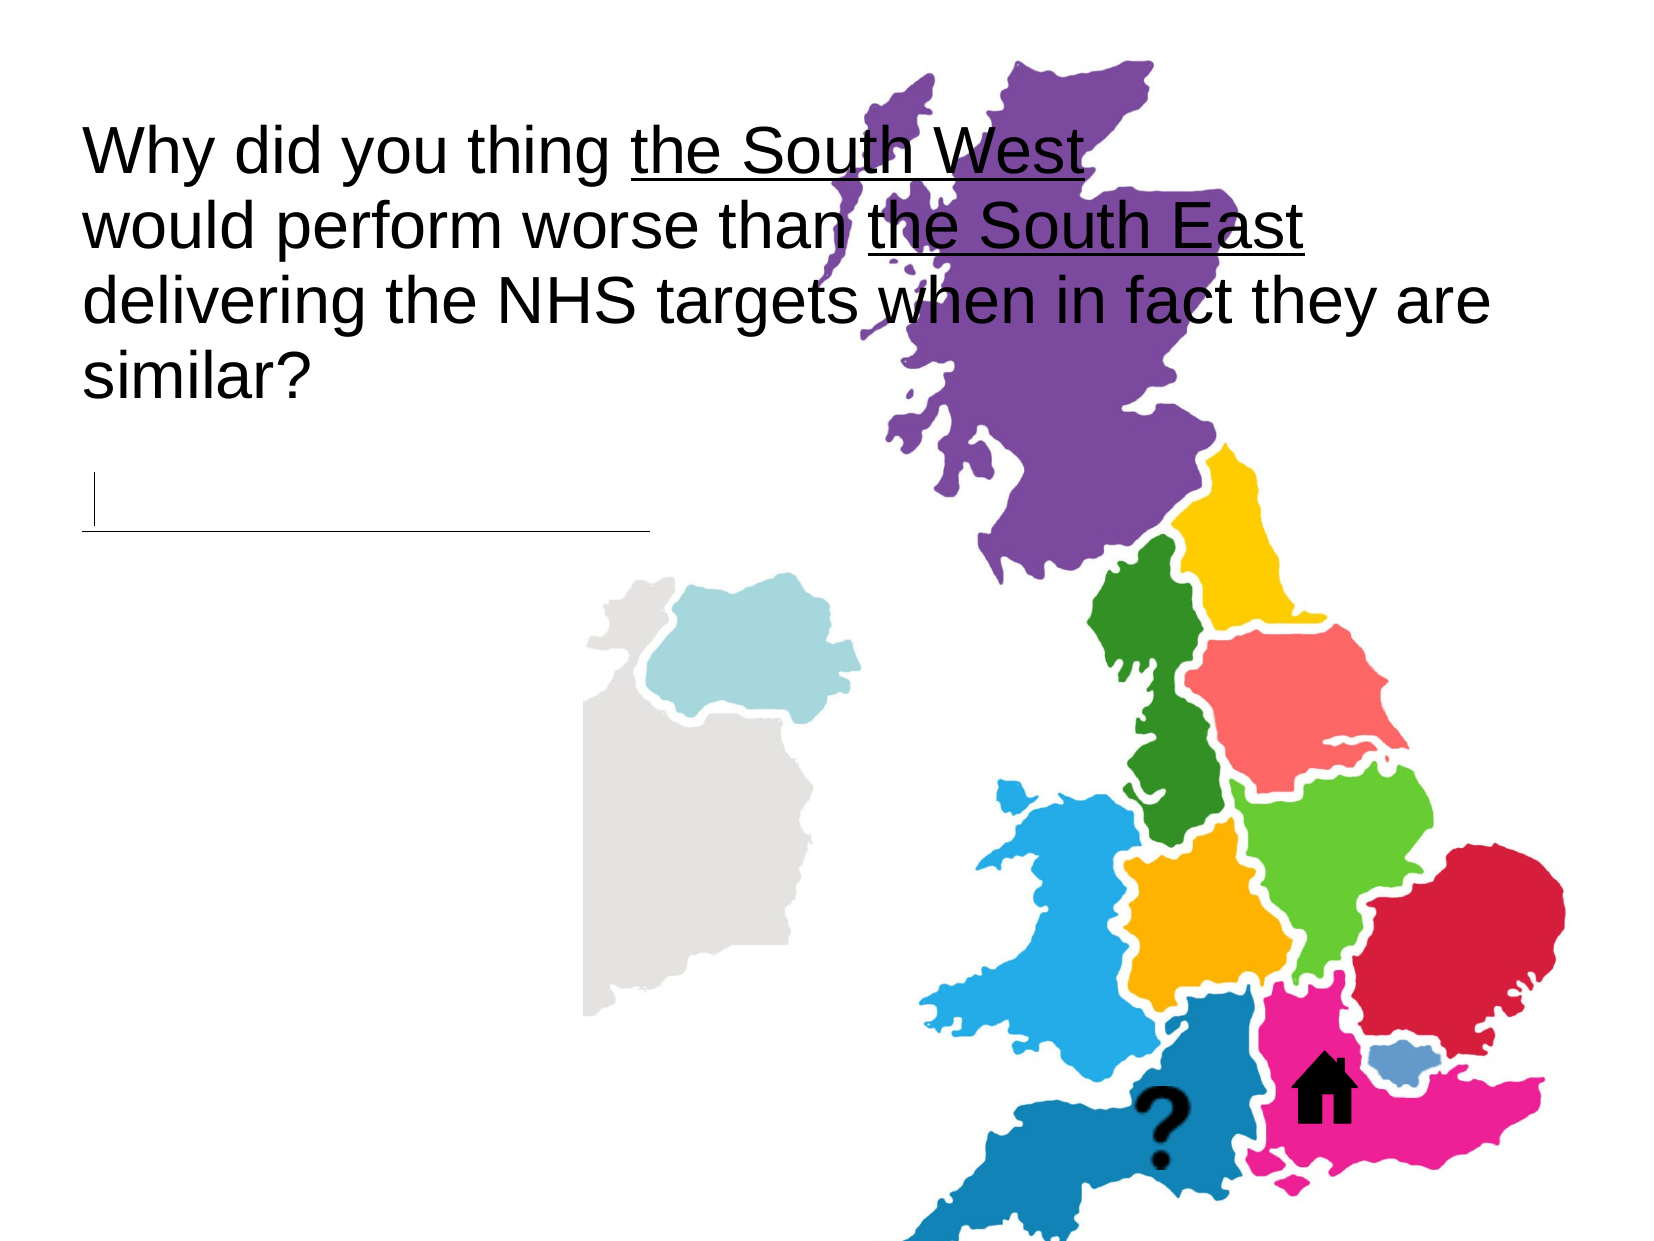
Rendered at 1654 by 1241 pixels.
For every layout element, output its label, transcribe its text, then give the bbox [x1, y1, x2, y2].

picture [583, 0, 1595, 1241]
text_box Why did you thing the South West would perform worse than the South East delivering the NHS targets when in fact they are similar? [82, 113, 1571, 563]
